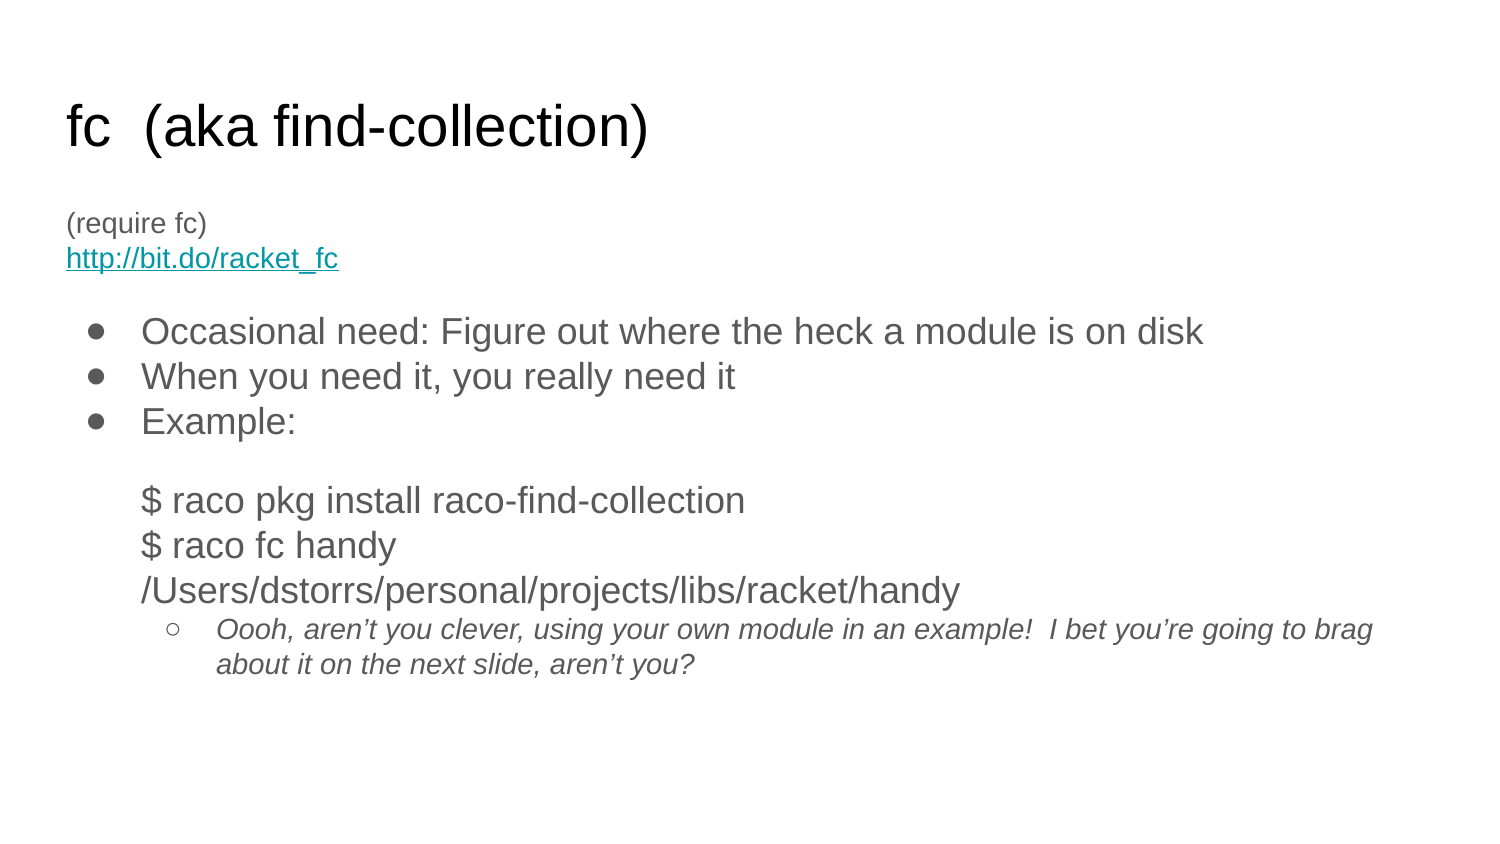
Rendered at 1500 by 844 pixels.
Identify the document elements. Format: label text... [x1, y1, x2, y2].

list (require fc) http://bit.do/racket_fc Occasional need: Figure out where the heck a module is on disk When you need it, you really need it Example: $ raco pkg install raco-find-collection $ raco fc handy /Users/dstorrs/personal/projects/libs/racket/handy Oooh, aren’t you clever, using your own module in an example! I bet you’re going to brag about it on the next slide, aren’t you? [51, 189, 1449, 750]
title fc (aka find-collection) [51, 72, 1449, 167]
